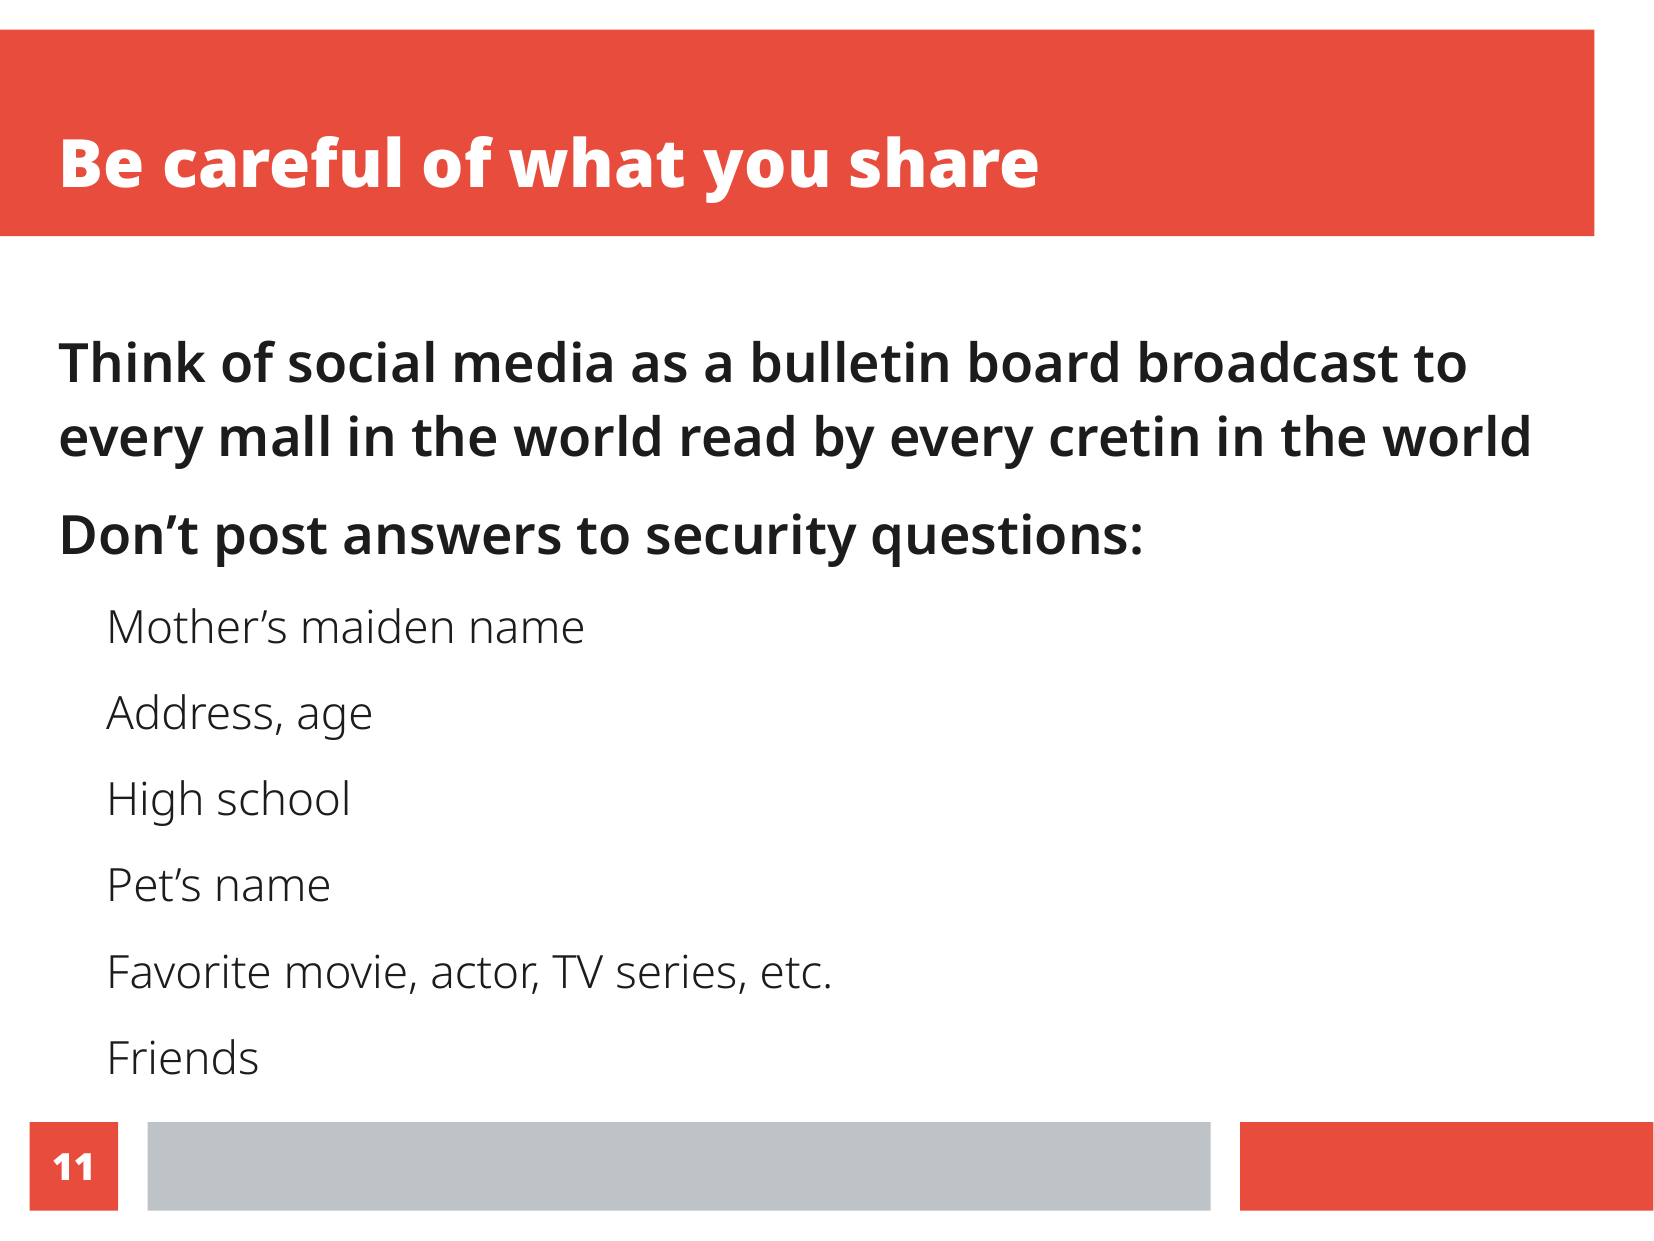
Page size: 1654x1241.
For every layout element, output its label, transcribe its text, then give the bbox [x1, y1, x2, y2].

title Be careful of what you share [59, 59, 1595, 207]
list Think of social media as a bulletin board broadcast to every mall in the world read by every cretin in the world Don’t post answers to security questions: Mother’s maiden name Address, age High school Pet’s name Favorite movie, actor, TV series, etc. Friends [59, 324, 1565, 1093]
